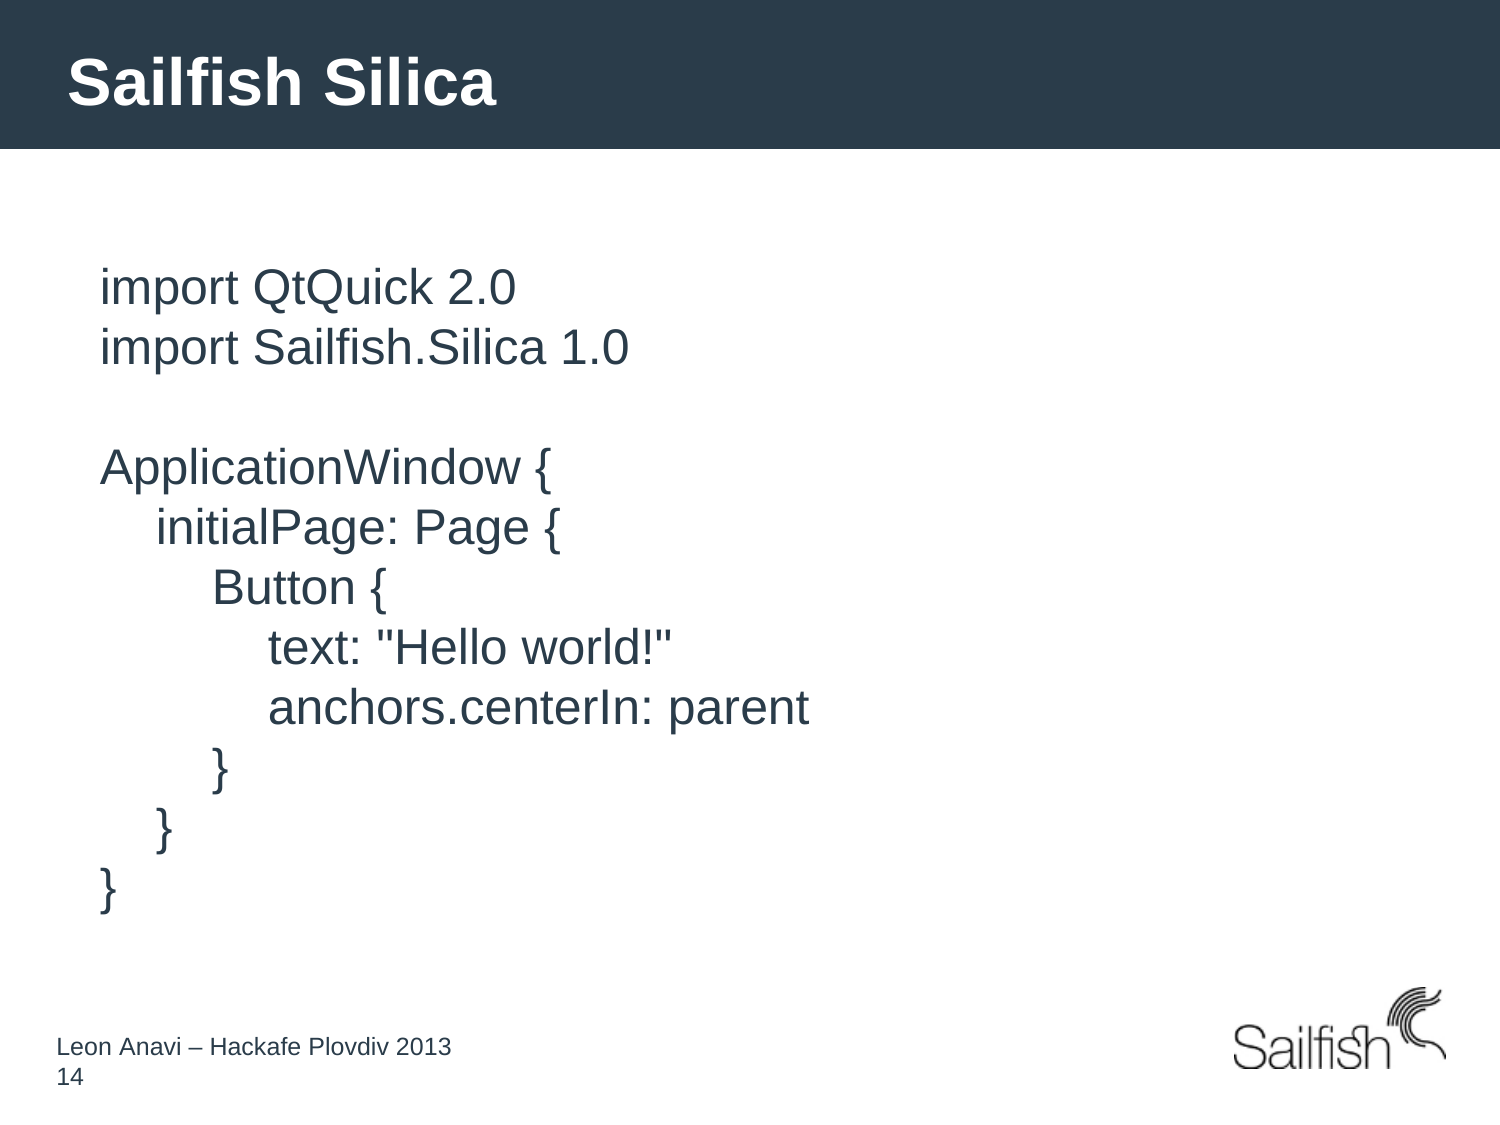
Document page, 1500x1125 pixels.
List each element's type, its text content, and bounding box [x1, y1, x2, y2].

text_box Sailfish Silica [53, 30, 1466, 172]
picture [1234, 987, 1446, 1069]
text_box import QtQuick 2.0 import Sailfish.Silica 1.0 ApplicationWindow { initialPage: Page { Button { text: "Hello world!" anchors.centerIn: parent } } } [85, 246, 1412, 923]
